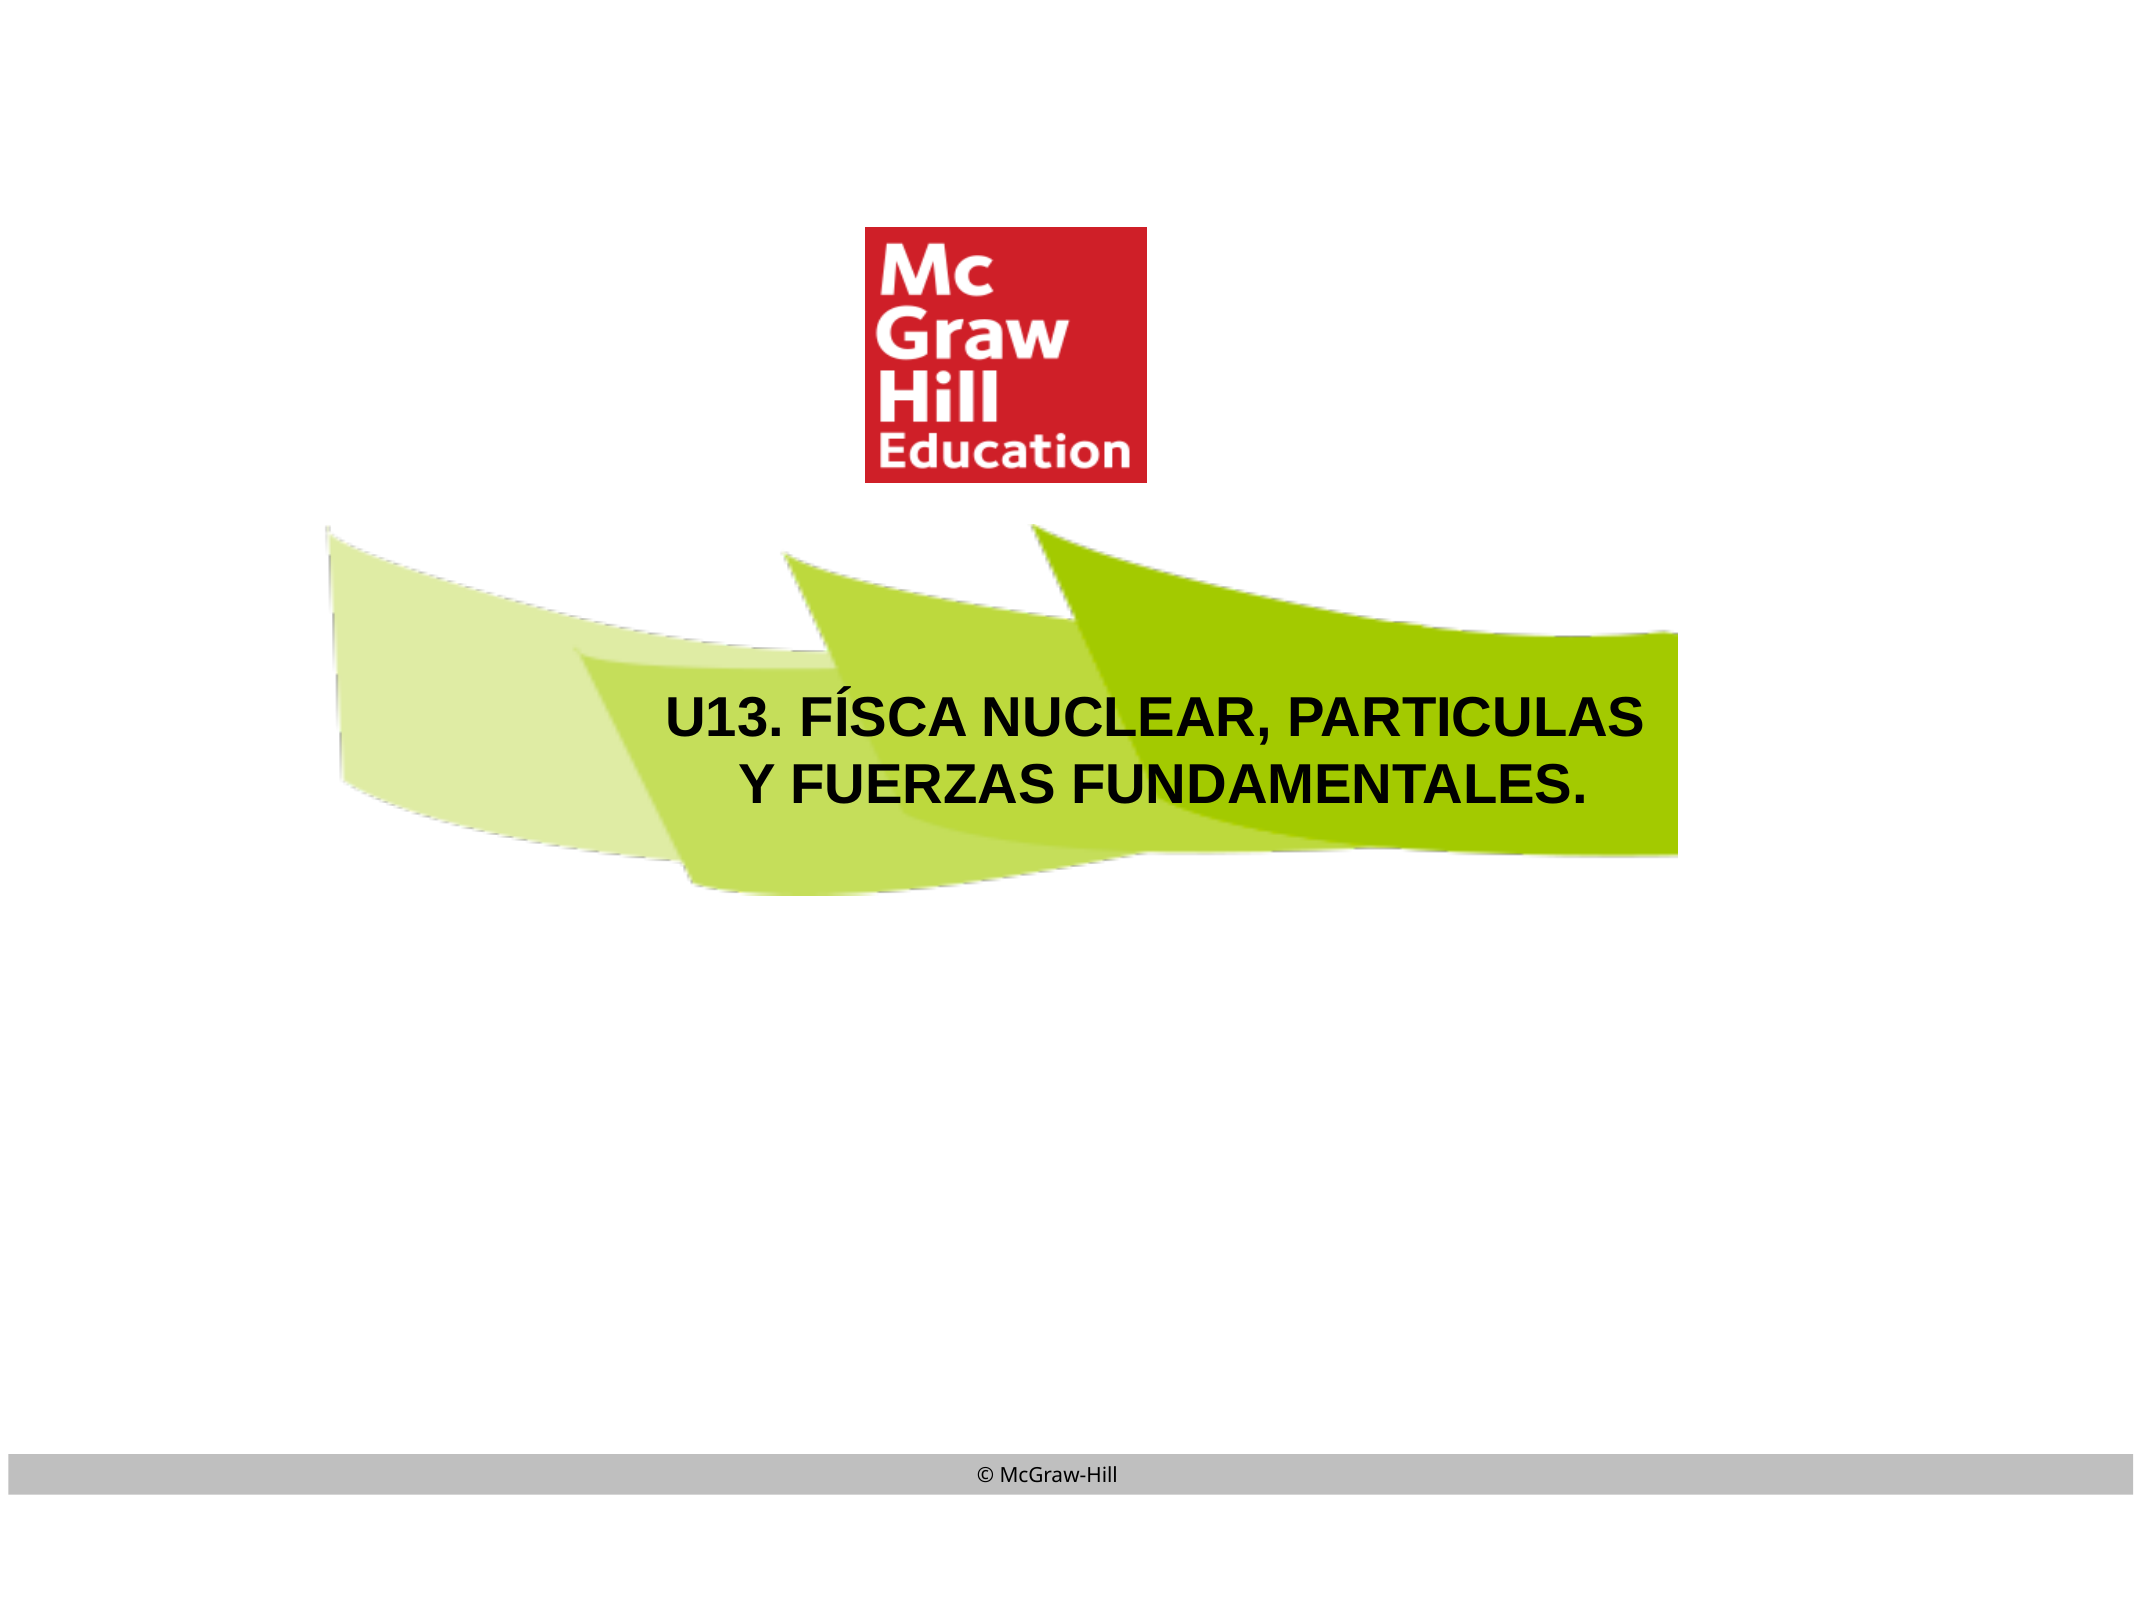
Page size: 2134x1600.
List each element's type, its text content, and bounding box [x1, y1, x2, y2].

text_box © McGraw-Hill [770, 1454, 1324, 1495]
text_box U13. FÍSCA NUCLEAR, PARTICULAS Y FUERZAS FUNDAMENTALES. [594, 672, 1732, 823]
text_box [8, 1454, 770, 1495]
picture [0, 524, 1678, 896]
text_box [1324, 1454, 2134, 1495]
picture [865, 227, 1147, 483]
